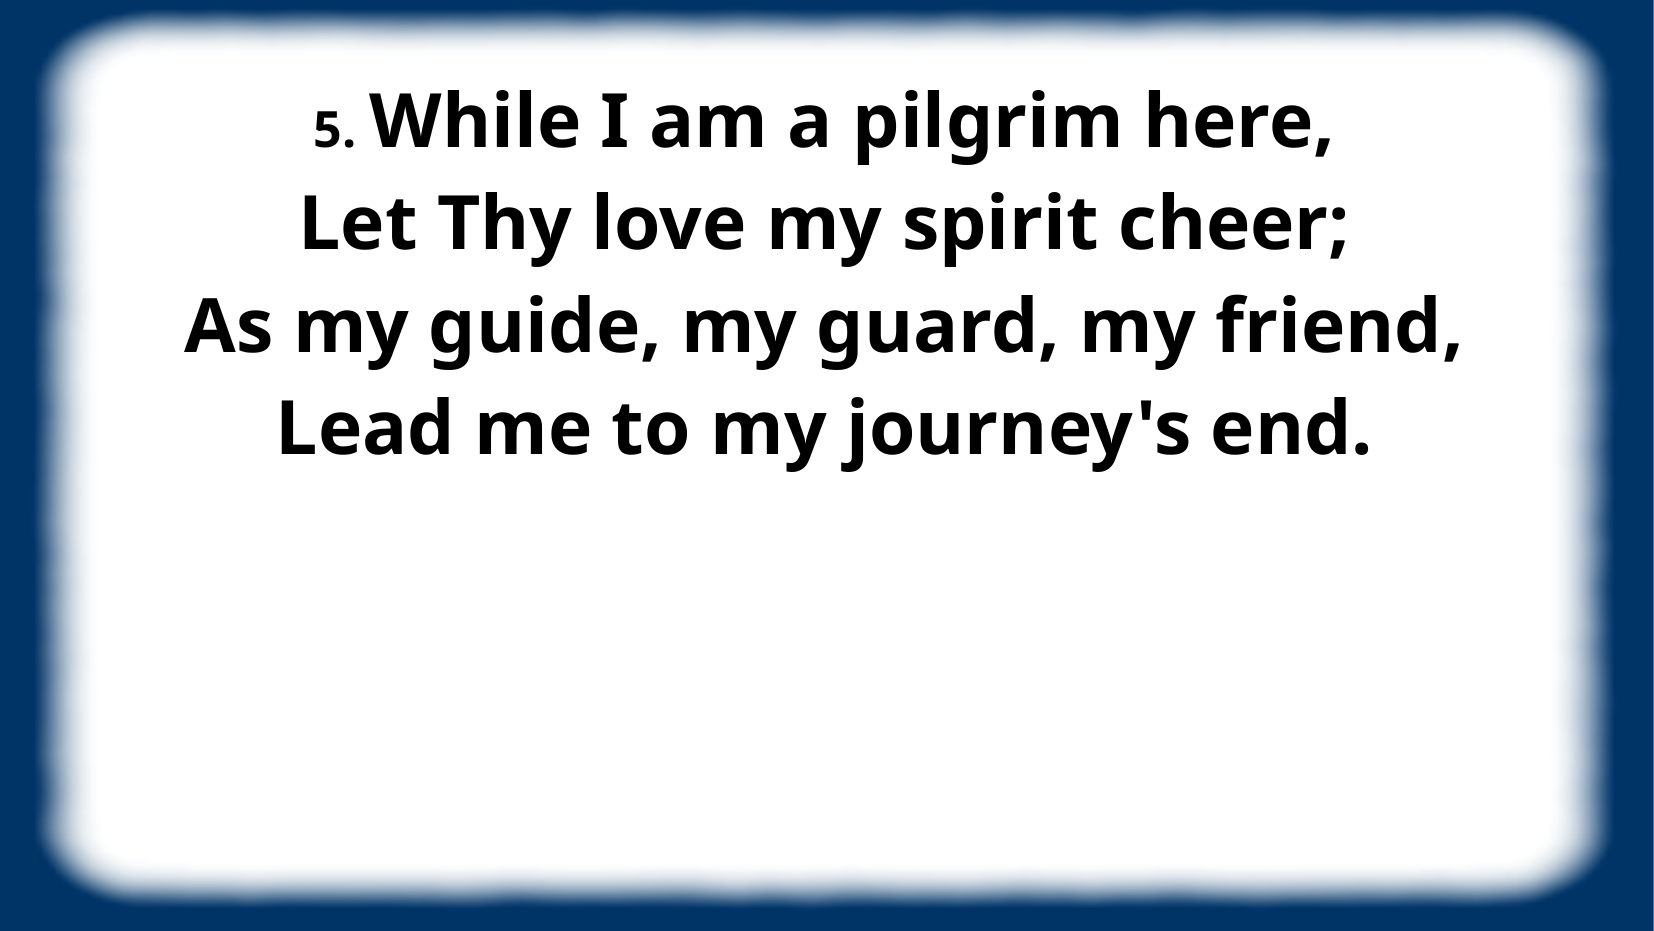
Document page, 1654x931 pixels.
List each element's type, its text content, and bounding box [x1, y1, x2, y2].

picture [0, 0, 1654, 931]
text_box 5. While I am a pilgrim here, Let Thy love my spirit cheer; As my guide, my guard, my friend, Lead me to my journey's end. [105, 60, 1546, 496]
